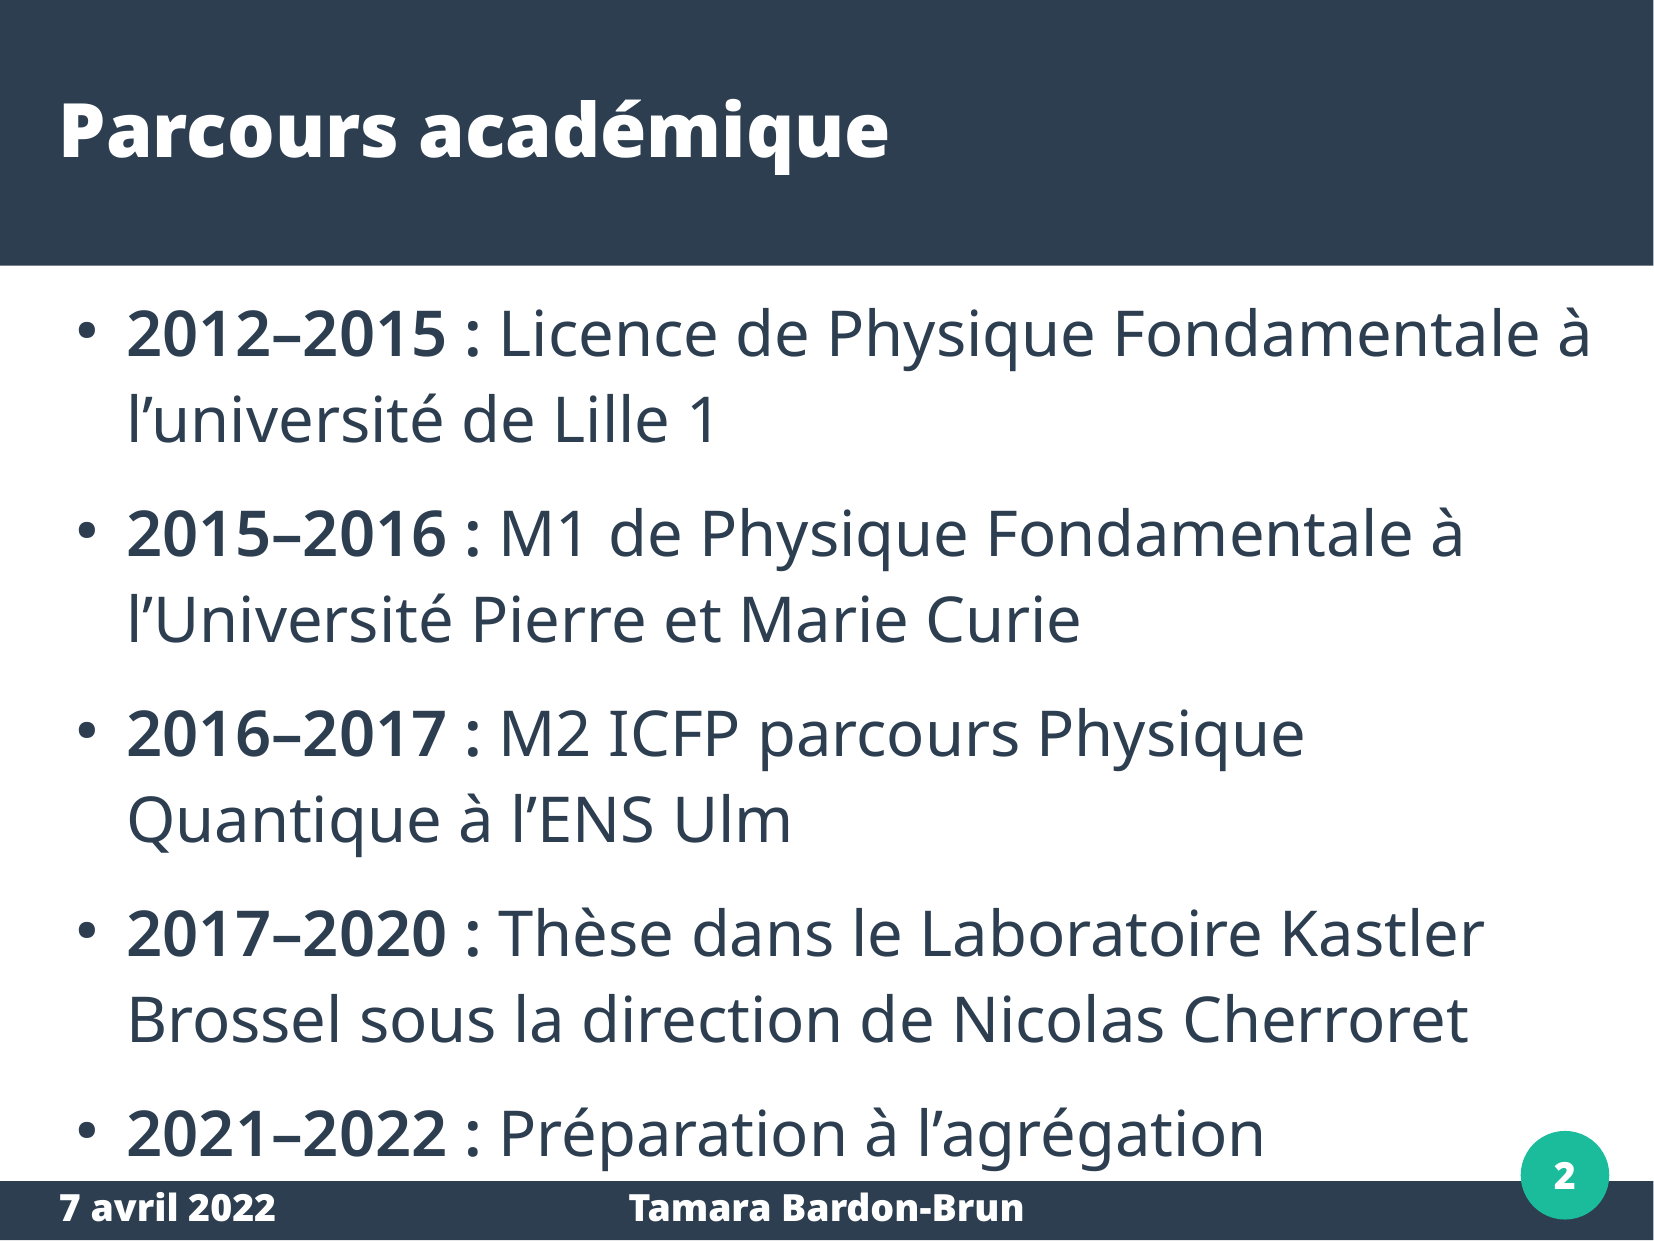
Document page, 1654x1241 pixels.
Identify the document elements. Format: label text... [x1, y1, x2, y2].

title Parcours académique [59, 49, 1595, 207]
list 2012–2015 : Licence de Physique Fondamentale à l’université de Lille 1 2015–2016 : M1 de Physique Fondamentale à l’Université Pierre et Marie Curie 2016–2017 : M2 ICFP parcours Physique Quantique à l’ENS Ulm 2017–2020 : Thèse dans le Laboratoire Kastler Brossel sous la direction de Nicolas Cherroret 2021–2022 : Préparation à l’agrégation [59, 289, 1595, 1182]
